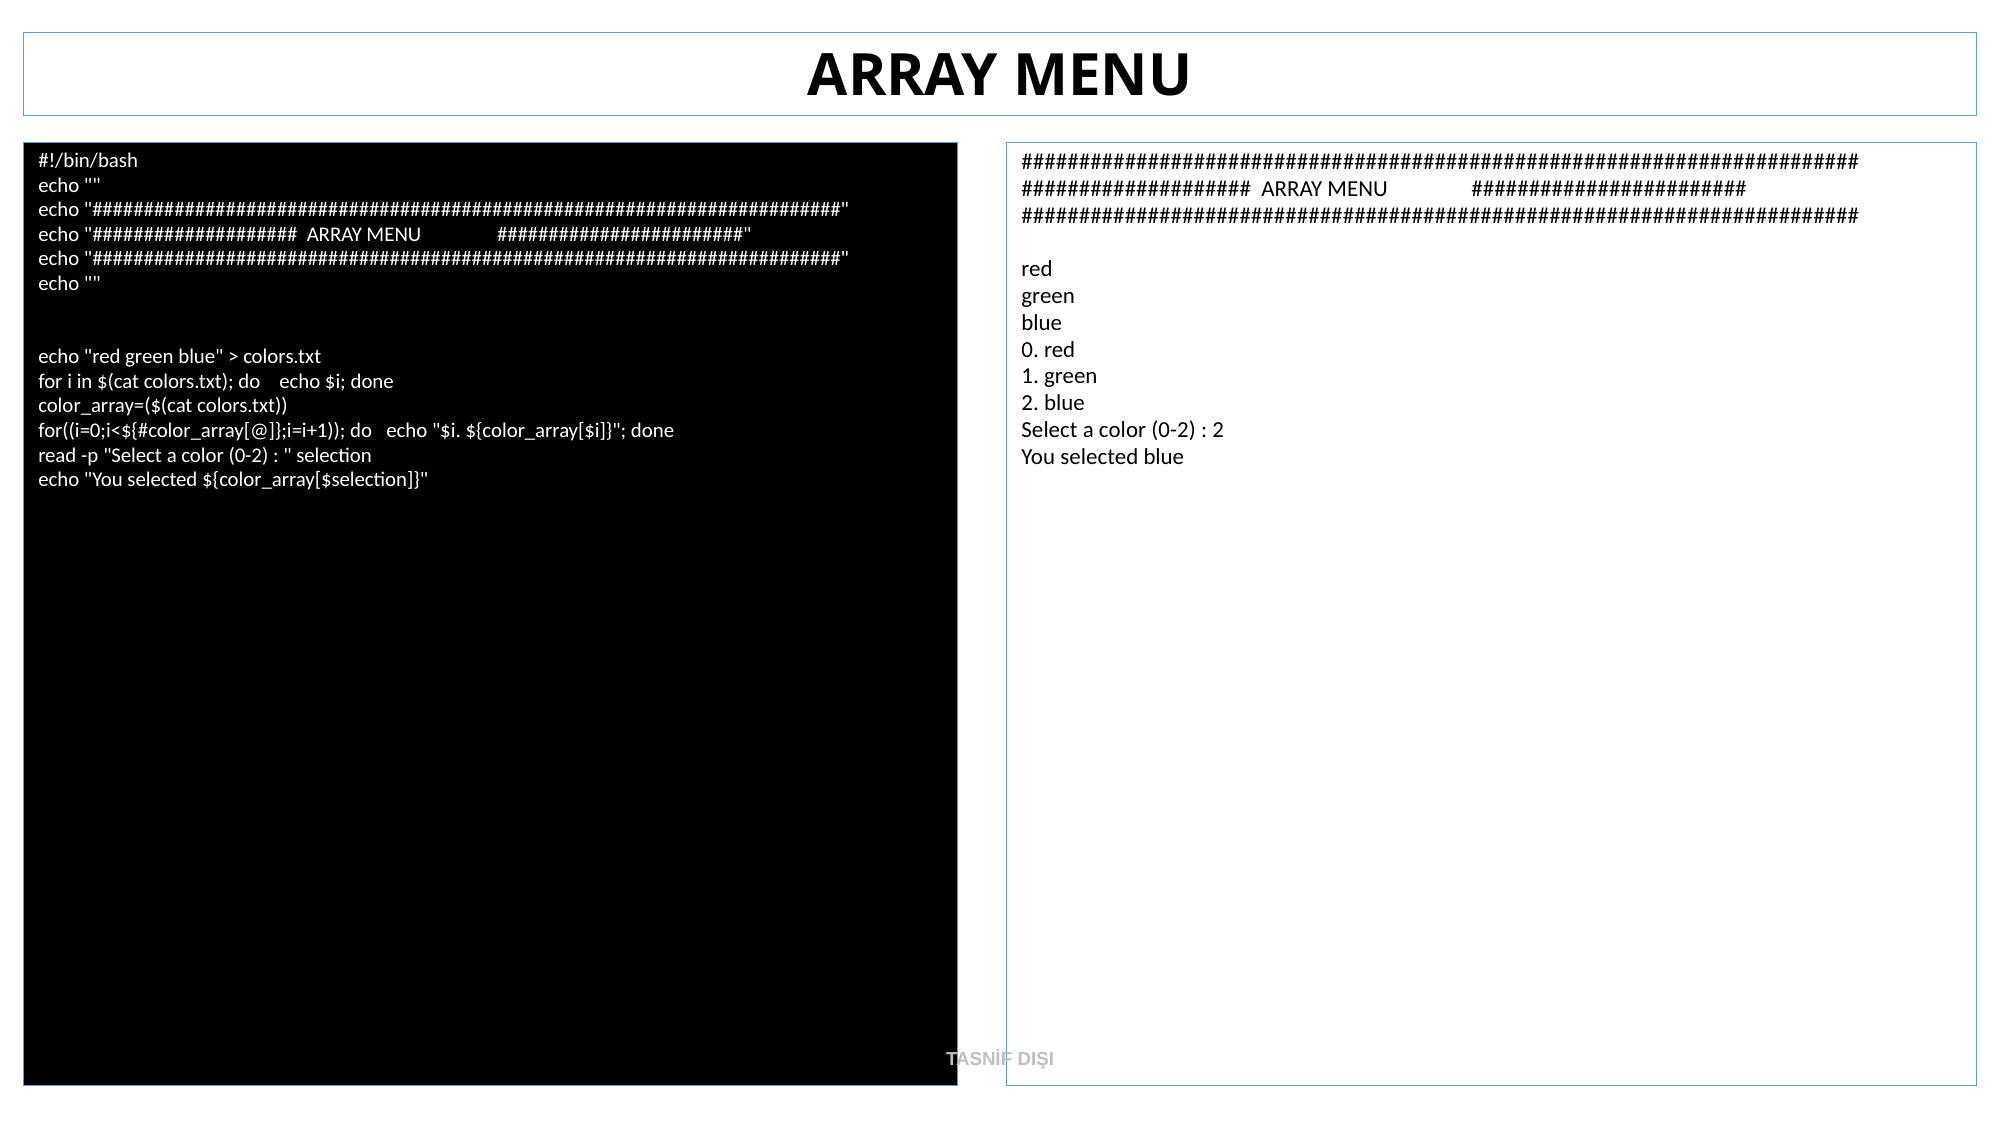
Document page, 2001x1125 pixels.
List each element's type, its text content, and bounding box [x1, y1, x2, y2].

subtitle #!/bin/bash echo "" echo "#########################################################################" echo "#################### ARRAY MENU ########################" echo "#########################################################################" echo "" echo "red green blue" > colors.txt for i in $(cat colors.txt); do echo $i; done color_array=($(cat colors.txt)) for((i=0;i<${#color_array[@]};i=i+1)); do echo "$i. ${color_array[$i]}"; done read -p "Select a color (0-2) : " selection echo "You selected ${color_array[$selection]}" [23, 142, 958, 1042]
title ARRAY MENU [23, 32, 1977, 116]
text_box ######################################################################### #################### ARRAY MENU ######################## ######################################################################### red green blue 0. red 1. green 2. blue Select a color (0-2) : 2 You selected blue [1006, 142, 1977, 1042]
footer TASNİF DIŞI [0, 1042, 2000, 1103]
